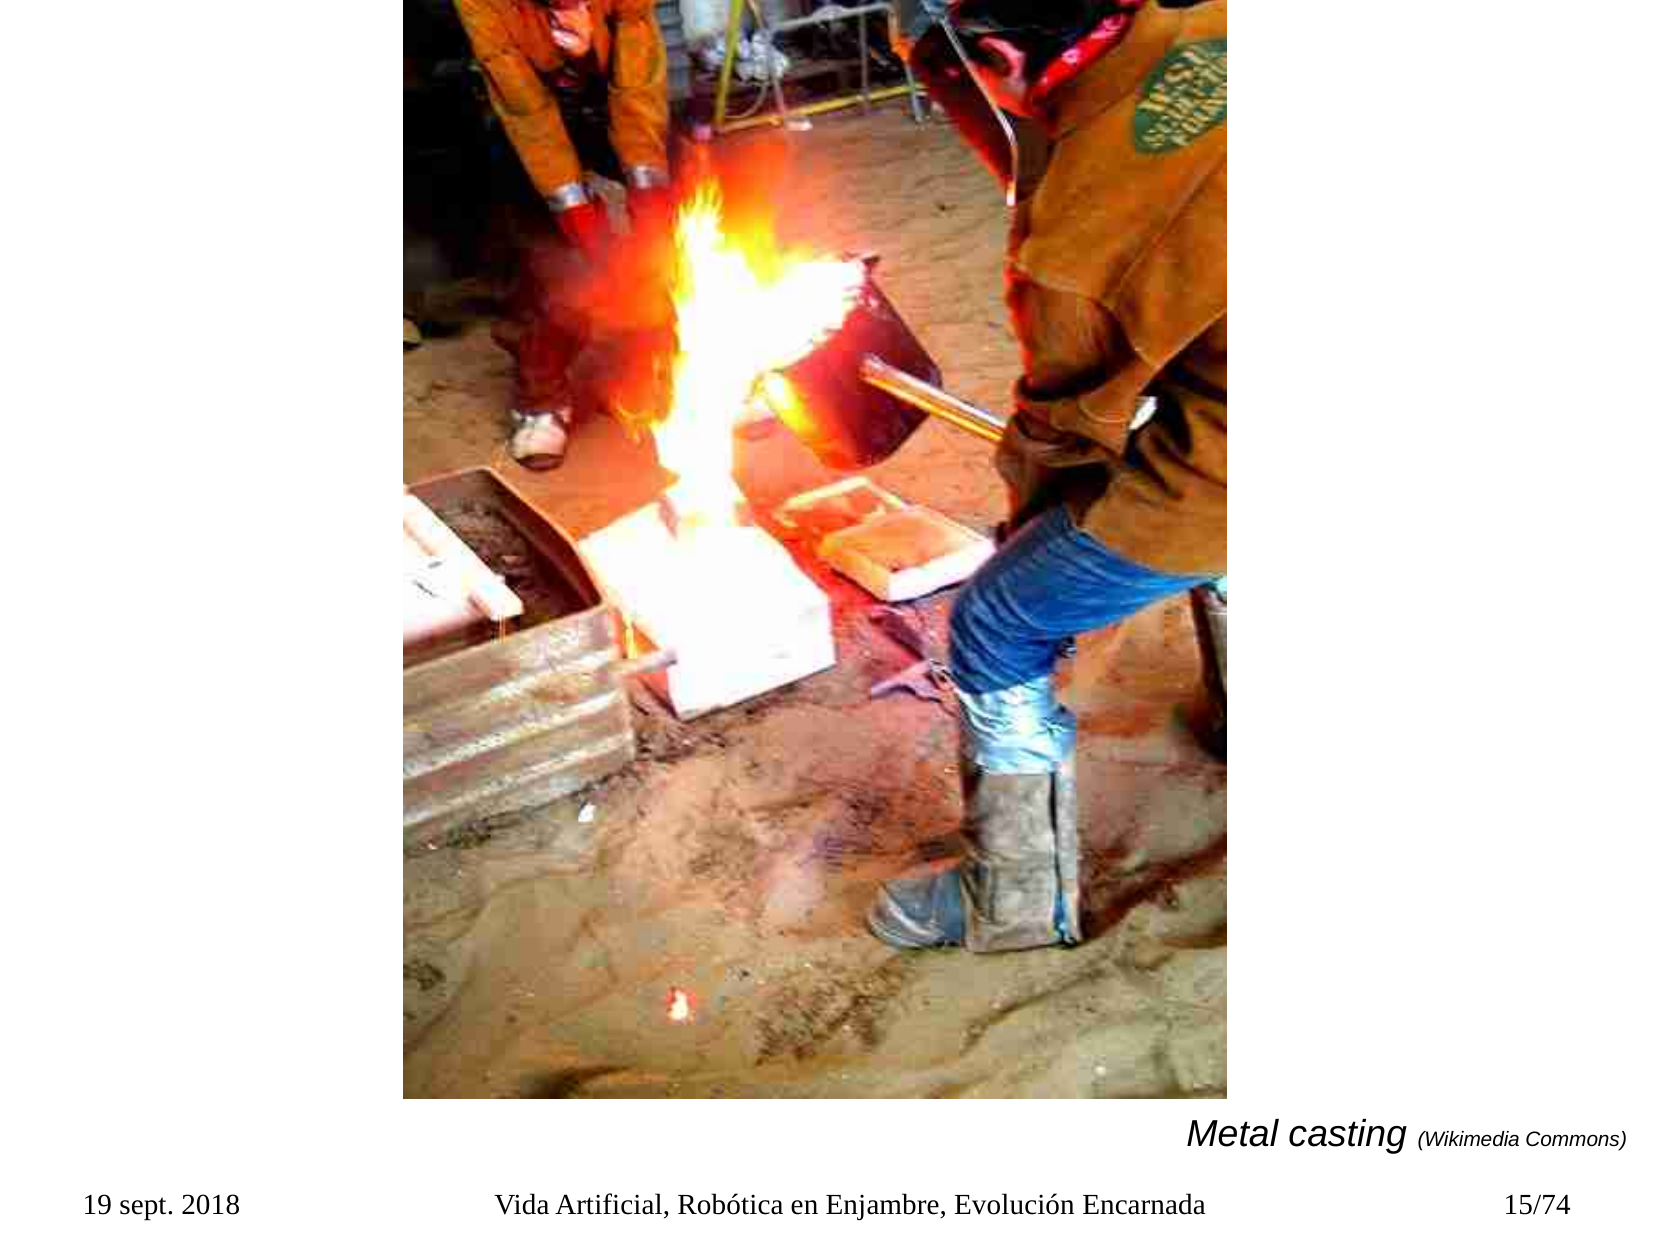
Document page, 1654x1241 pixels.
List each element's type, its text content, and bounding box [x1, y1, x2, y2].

picture [403, 0, 1227, 1099]
text_box Metal casting (Wikimedia Commons) [177, 1105, 1642, 1163]
